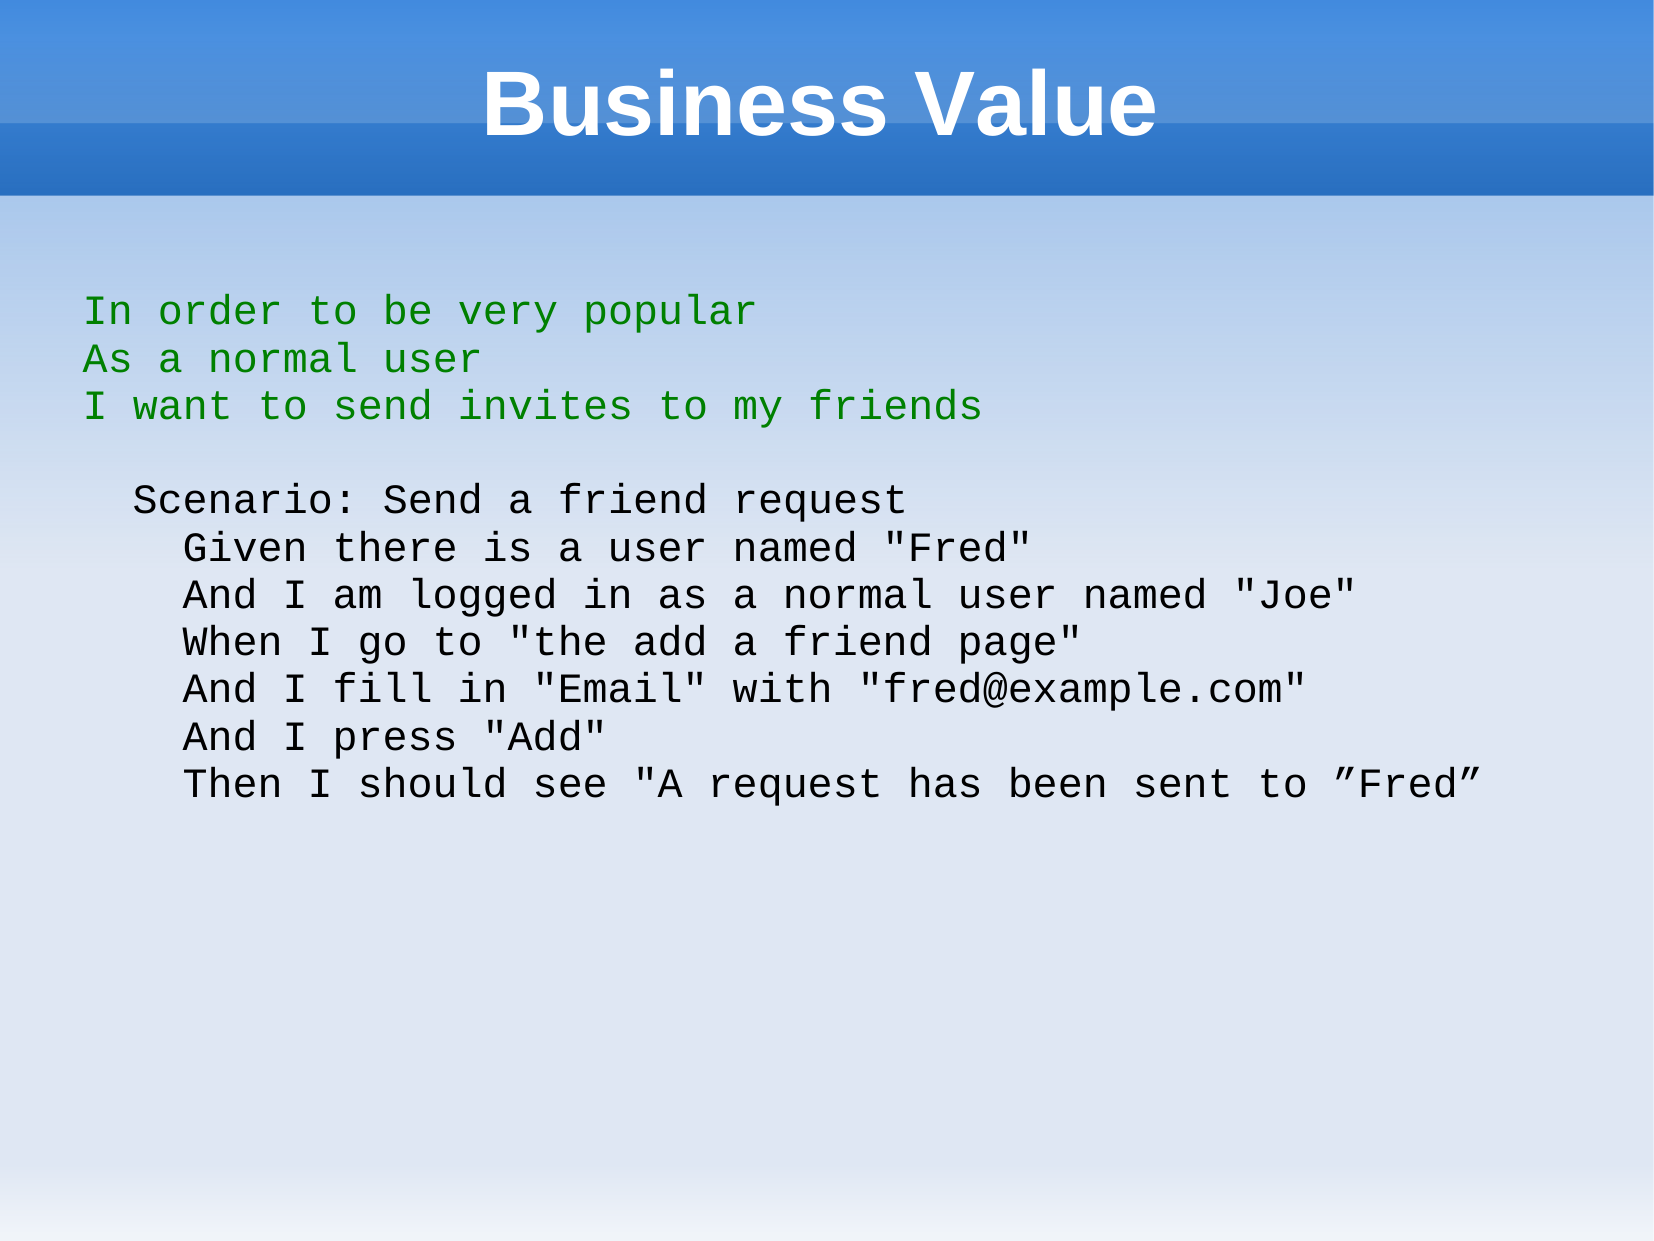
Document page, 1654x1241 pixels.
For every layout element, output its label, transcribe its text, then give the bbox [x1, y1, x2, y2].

picture [0, 0, 1654, 1241]
list In order to be very popular As a normal user I want to send invites to my friends Scenario: Send a friend request Given there is a user named "Fred" And I am logged in as a normal user named "Joe" When I go to "the add a friend page" And I fill in "Email" with "fred@example.com" And I press "Add" Then I should see "A request has been sent to ”Fred” [82, 290, 1571, 1109]
title Business Value [76, 0, 1565, 208]
